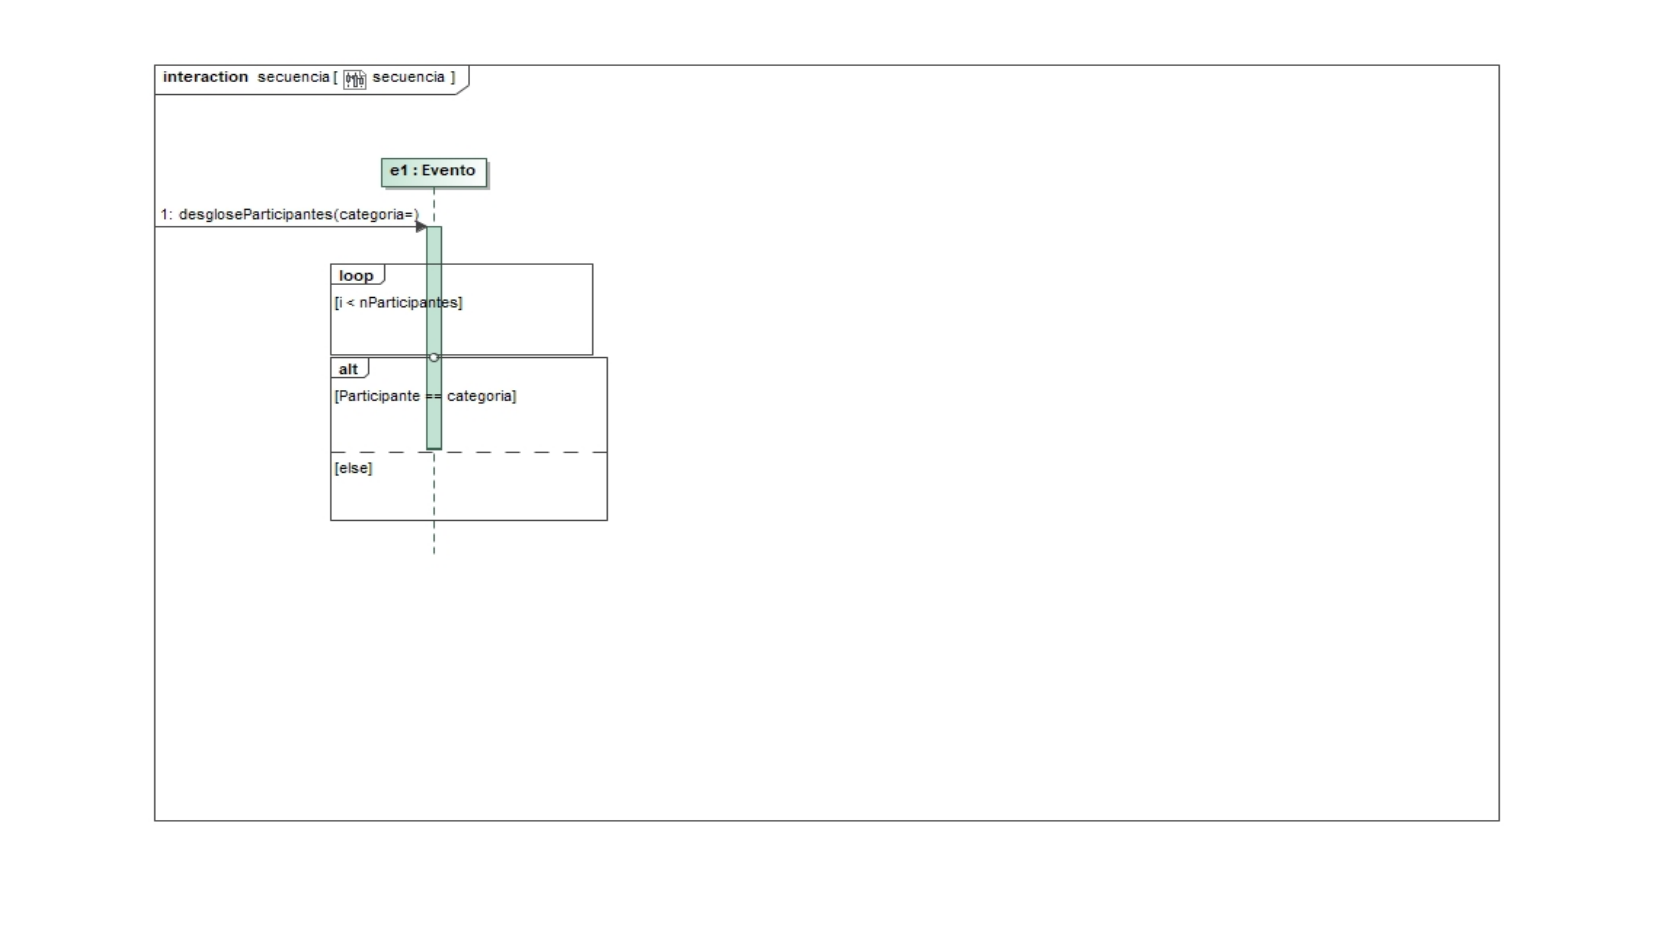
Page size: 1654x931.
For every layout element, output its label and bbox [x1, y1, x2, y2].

picture [147, 58, 1506, 827]
